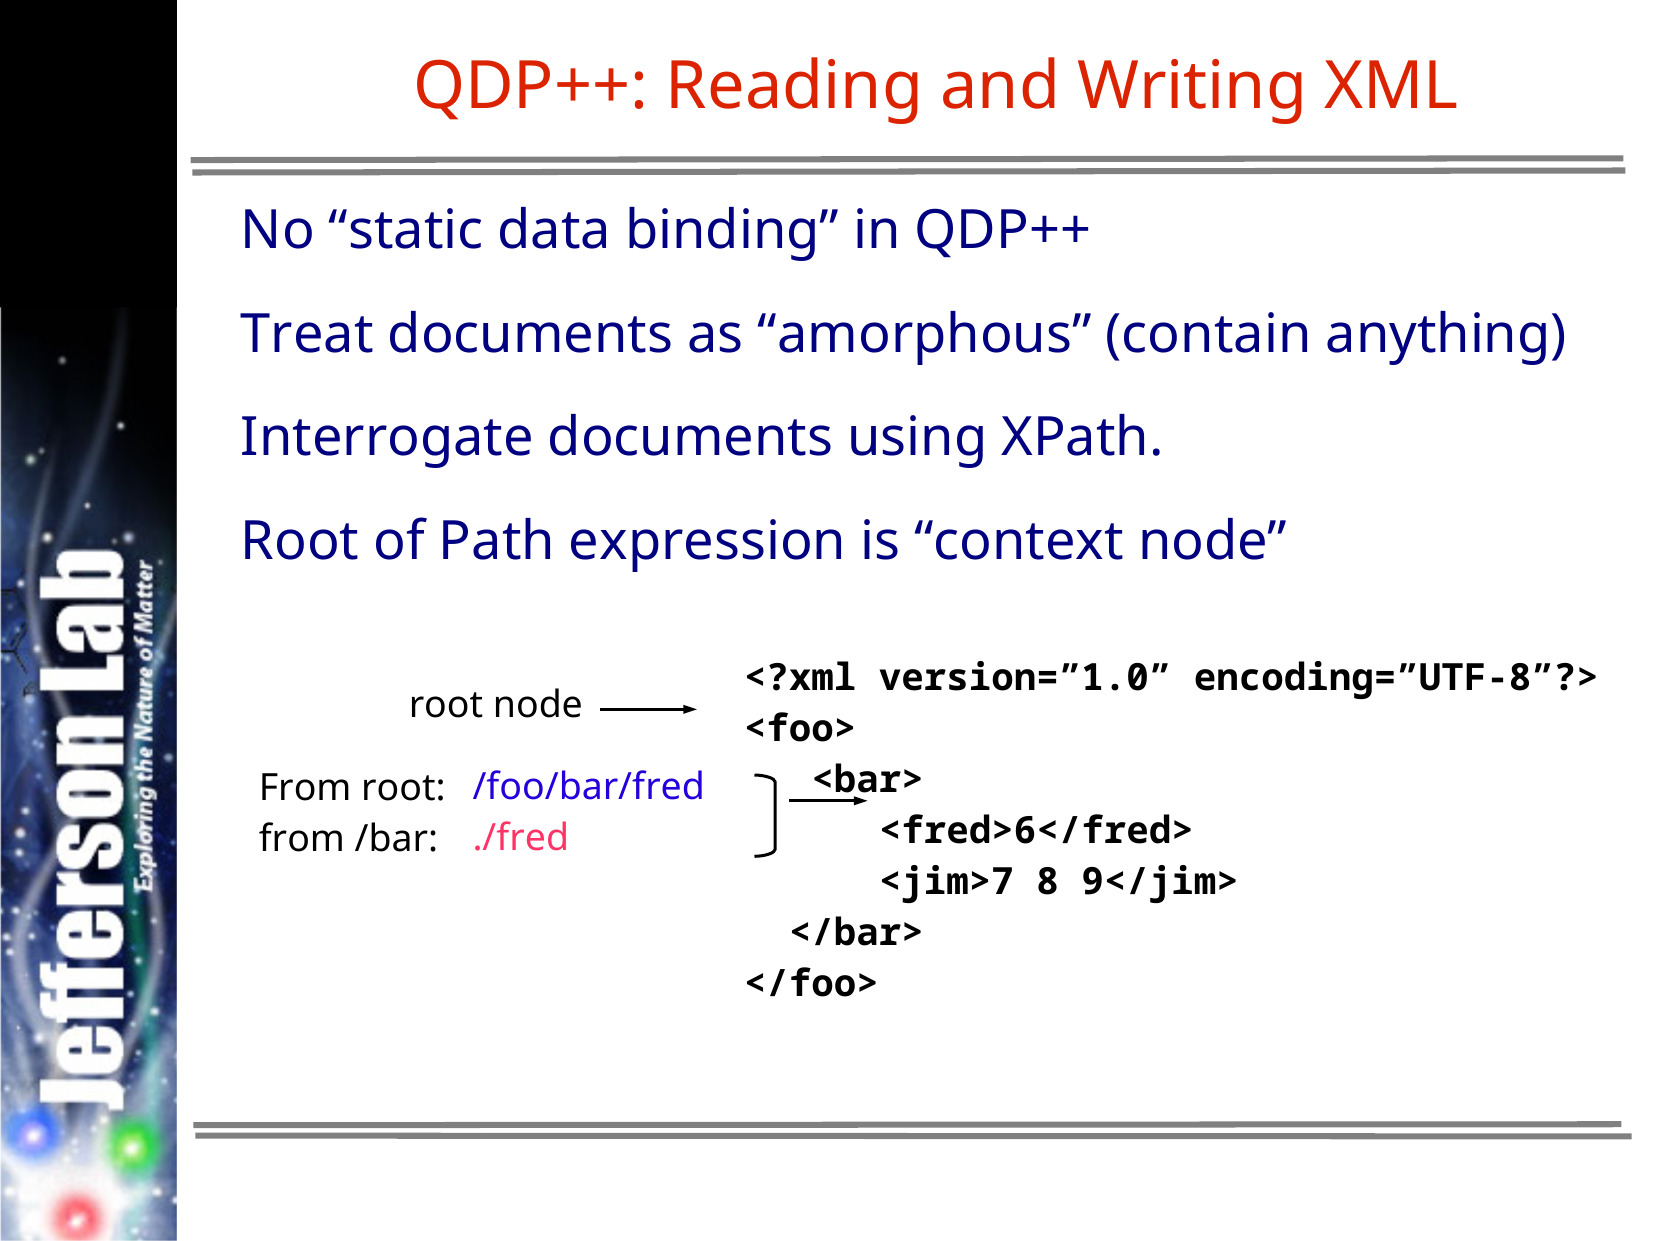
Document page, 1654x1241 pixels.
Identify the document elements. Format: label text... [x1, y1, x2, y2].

title QDP++: Reading and Writing XML [235, 17, 1638, 149]
text_box <?xml version=”1.0” encoding=”UTF-8”?> <foo> <bar> <fred>6</fred> <jim>7 8 9</jim> </bar> </foo> [727, 641, 1616, 961]
text_box /foo/bar/fred ./fred [456, 750, 745, 873]
picture [2, 308, 176, 1240]
list No “static data binding” in QDP++ Treat documents as “amorphous” (contain anything) Interrogate documents using XPath. Root of Path expression is “context node” [223, 190, 1624, 611]
text_box From root: from /bar: [242, 751, 463, 874]
text_box root node [392, 668, 594, 739]
